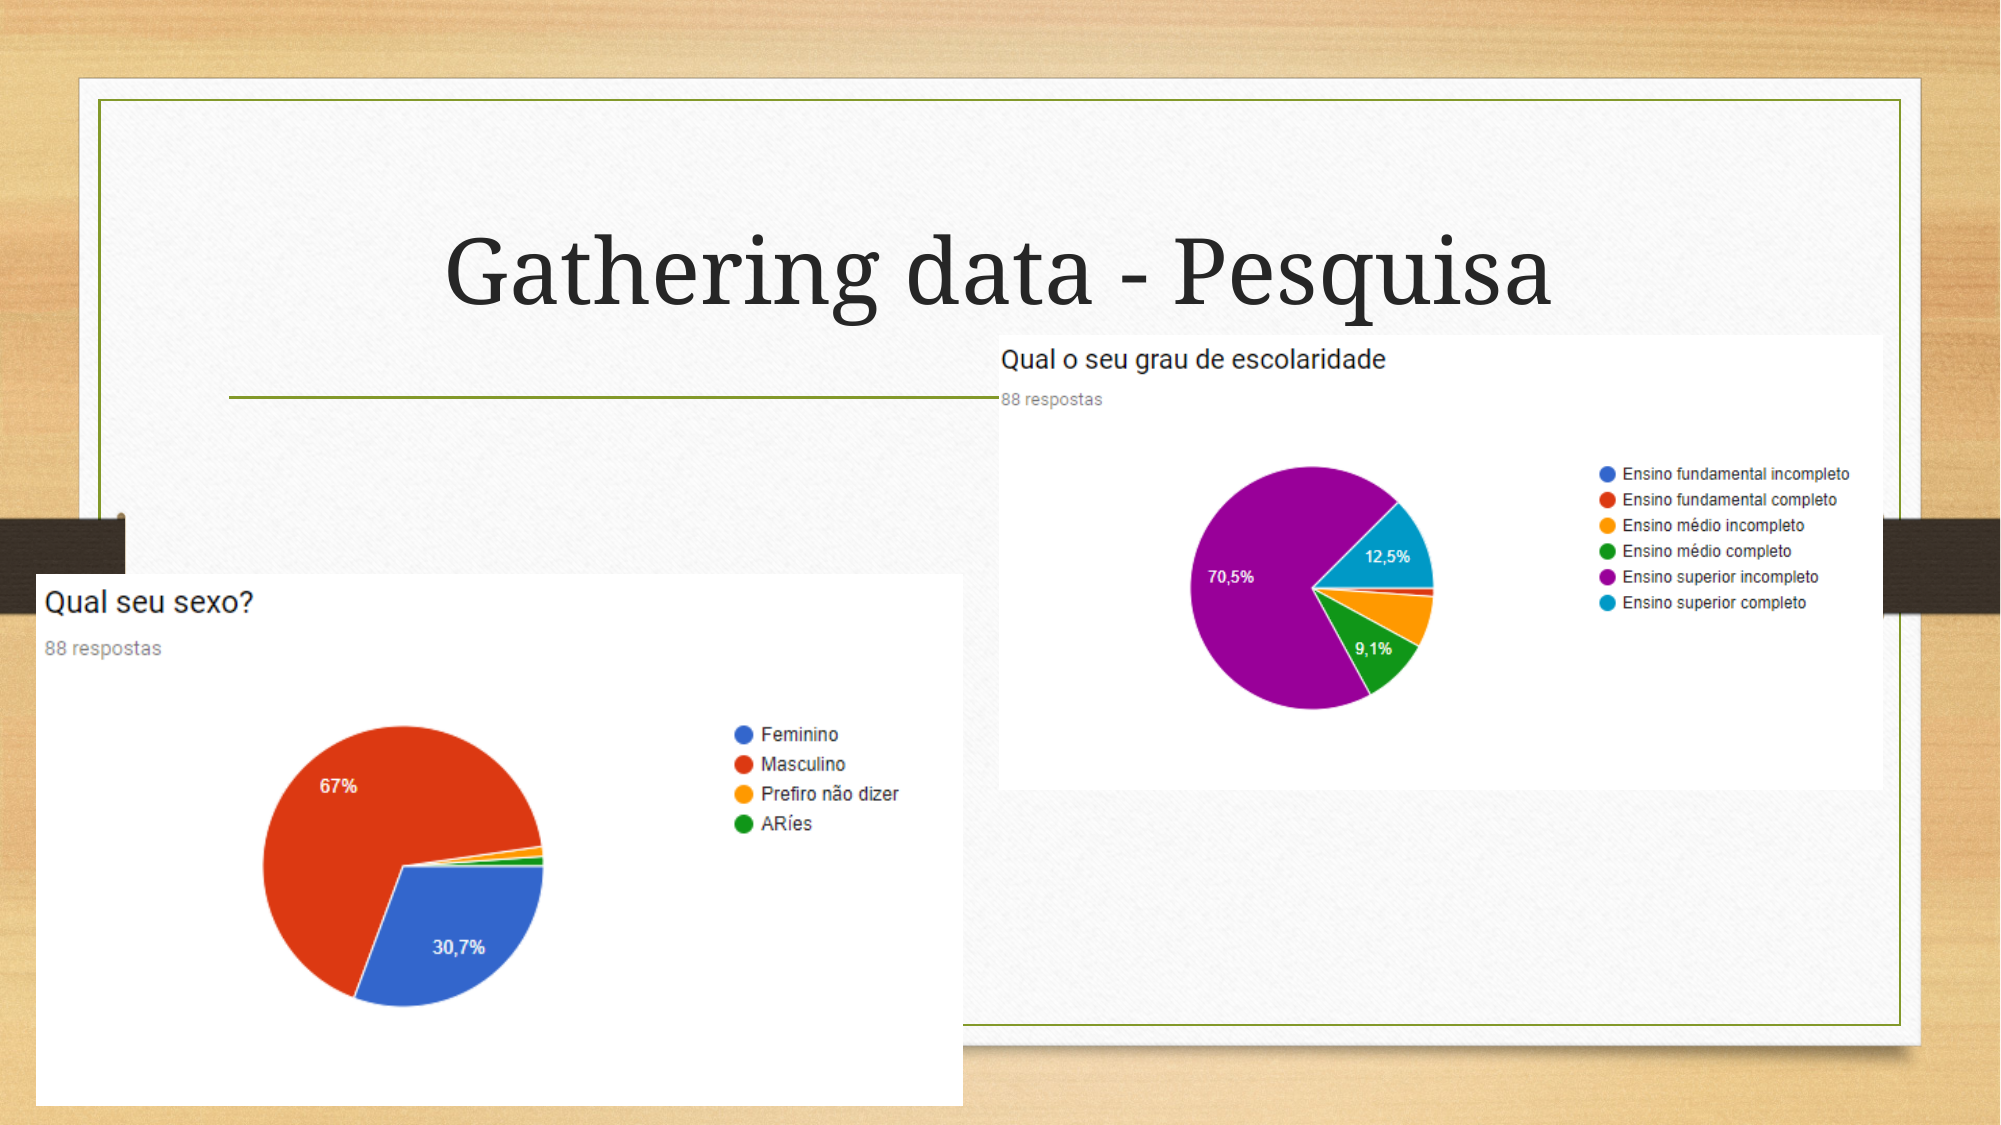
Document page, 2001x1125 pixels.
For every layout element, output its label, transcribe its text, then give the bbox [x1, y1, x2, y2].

picture [36, 574, 963, 1106]
title Gathering data - Pesquisa [212, 161, 1788, 376]
picture [999, 335, 1883, 790]
